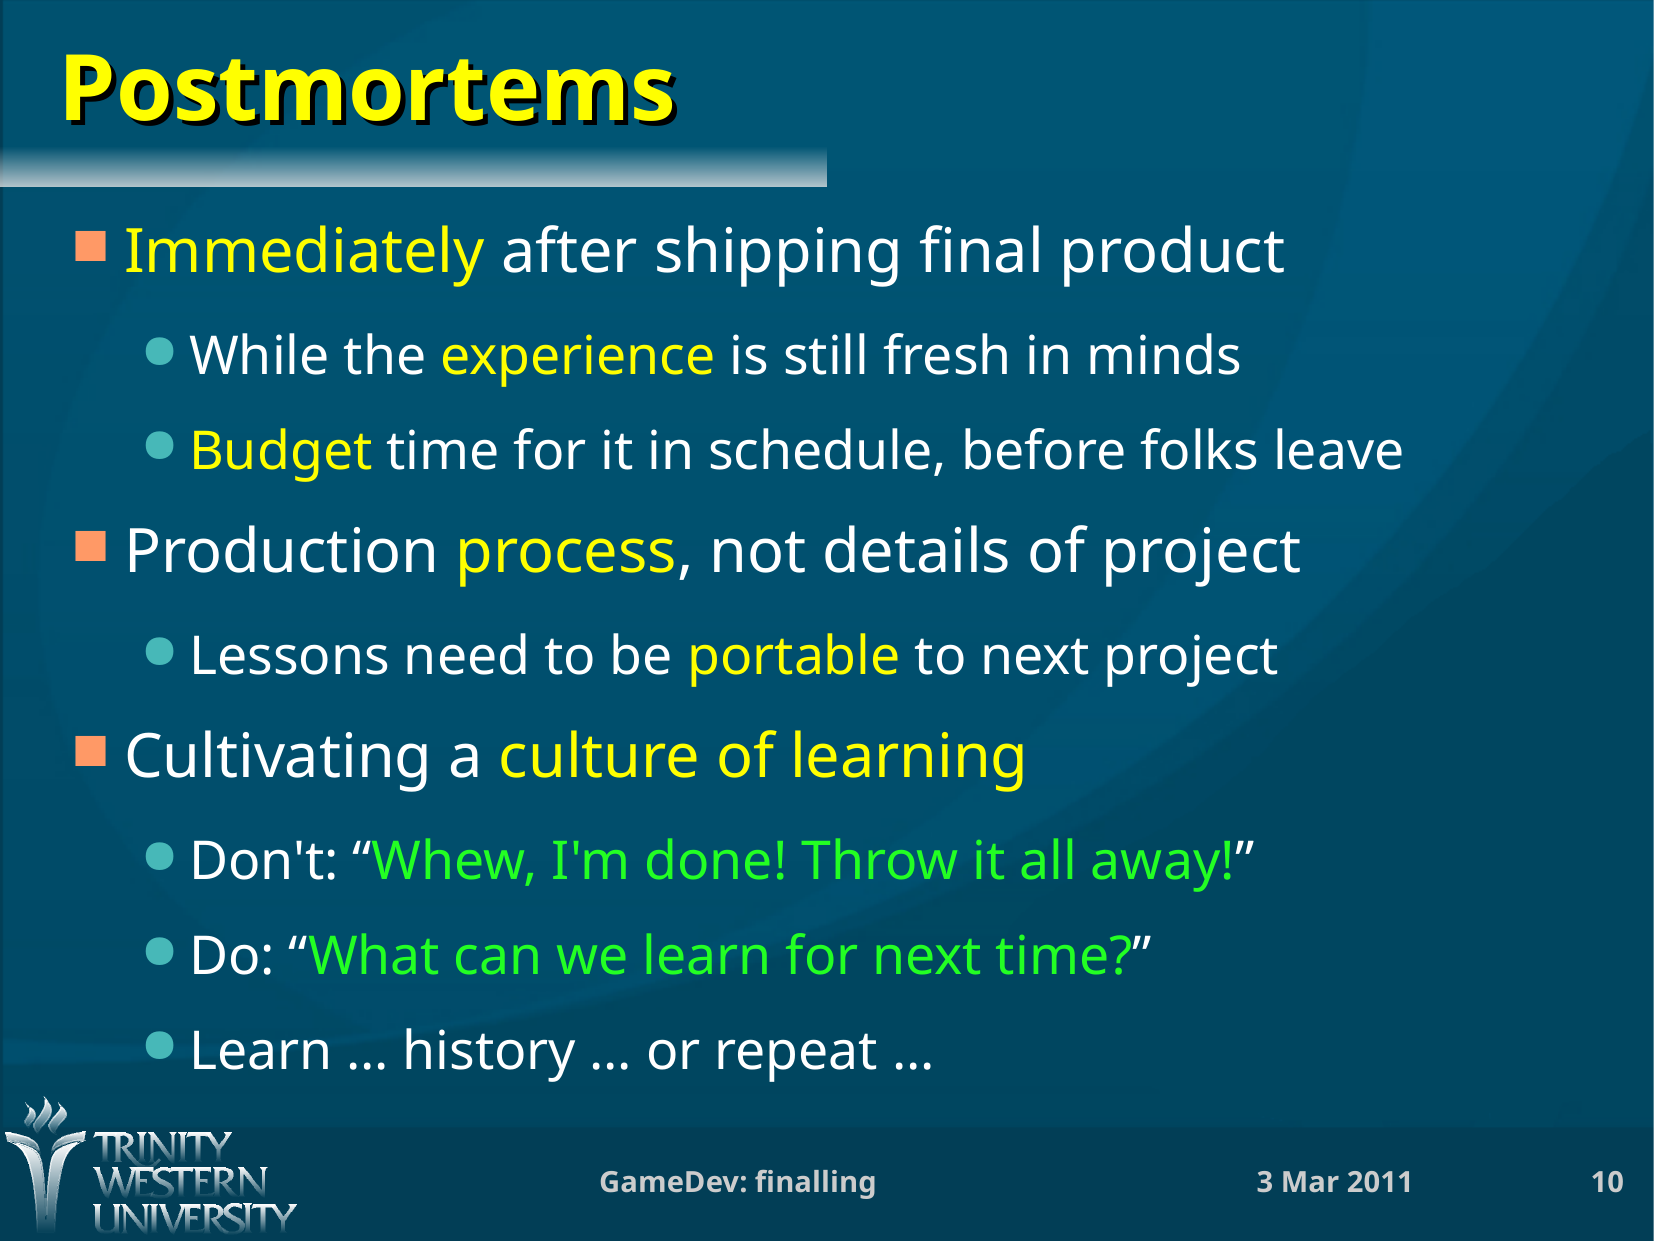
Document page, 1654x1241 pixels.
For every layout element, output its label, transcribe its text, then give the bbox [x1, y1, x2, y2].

list Immediately after shipping final product While the experience is still fresh in minds Budget time for it in schedule, before folks leave Production process, not details of project Lessons need to be portable to next project Cultivating a culture of learning Don't: “Whew, I'm done! Throw it all away!” Do: “What can we learn for next time?” Learn … history … or repeat … [59, 206, 1625, 1093]
title Closing kits [0, 154, 827, 158]
title Postmortems [59, 19, 1595, 148]
picture [38, 1227, 54, 1232]
